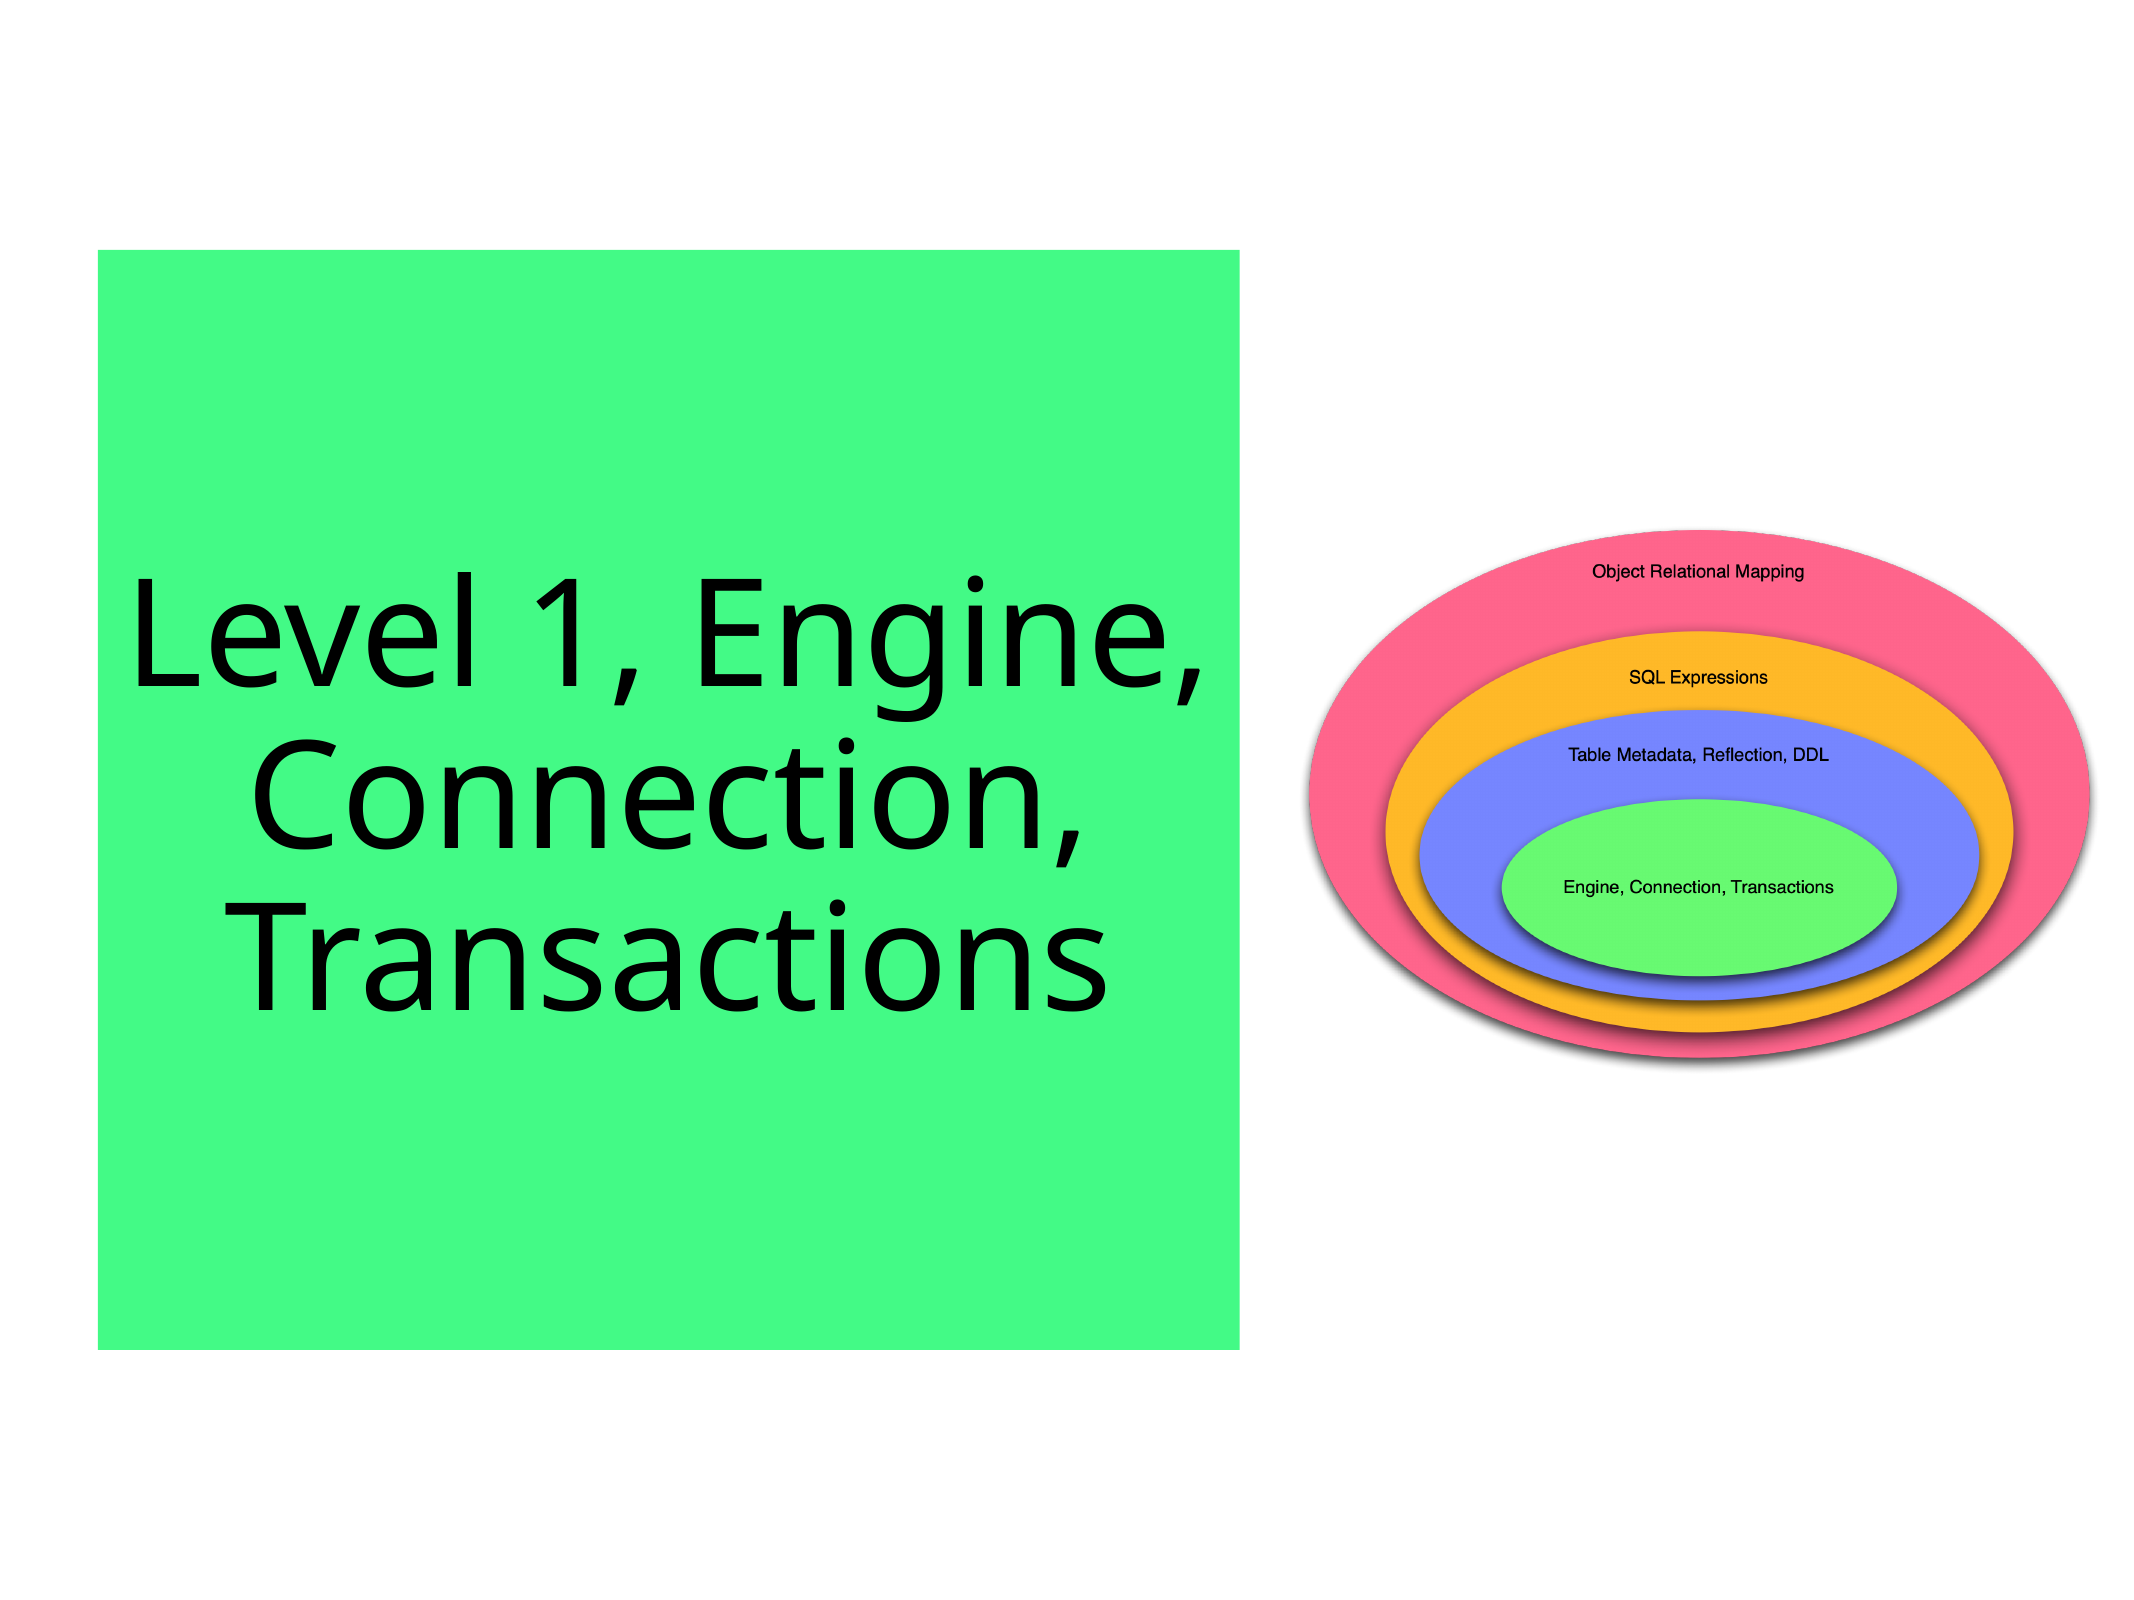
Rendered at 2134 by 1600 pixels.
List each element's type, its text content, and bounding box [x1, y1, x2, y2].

picture [1294, 520, 2103, 1078]
title Level 1, Engine, Connection, Transactions [97, 249, 1240, 1350]
